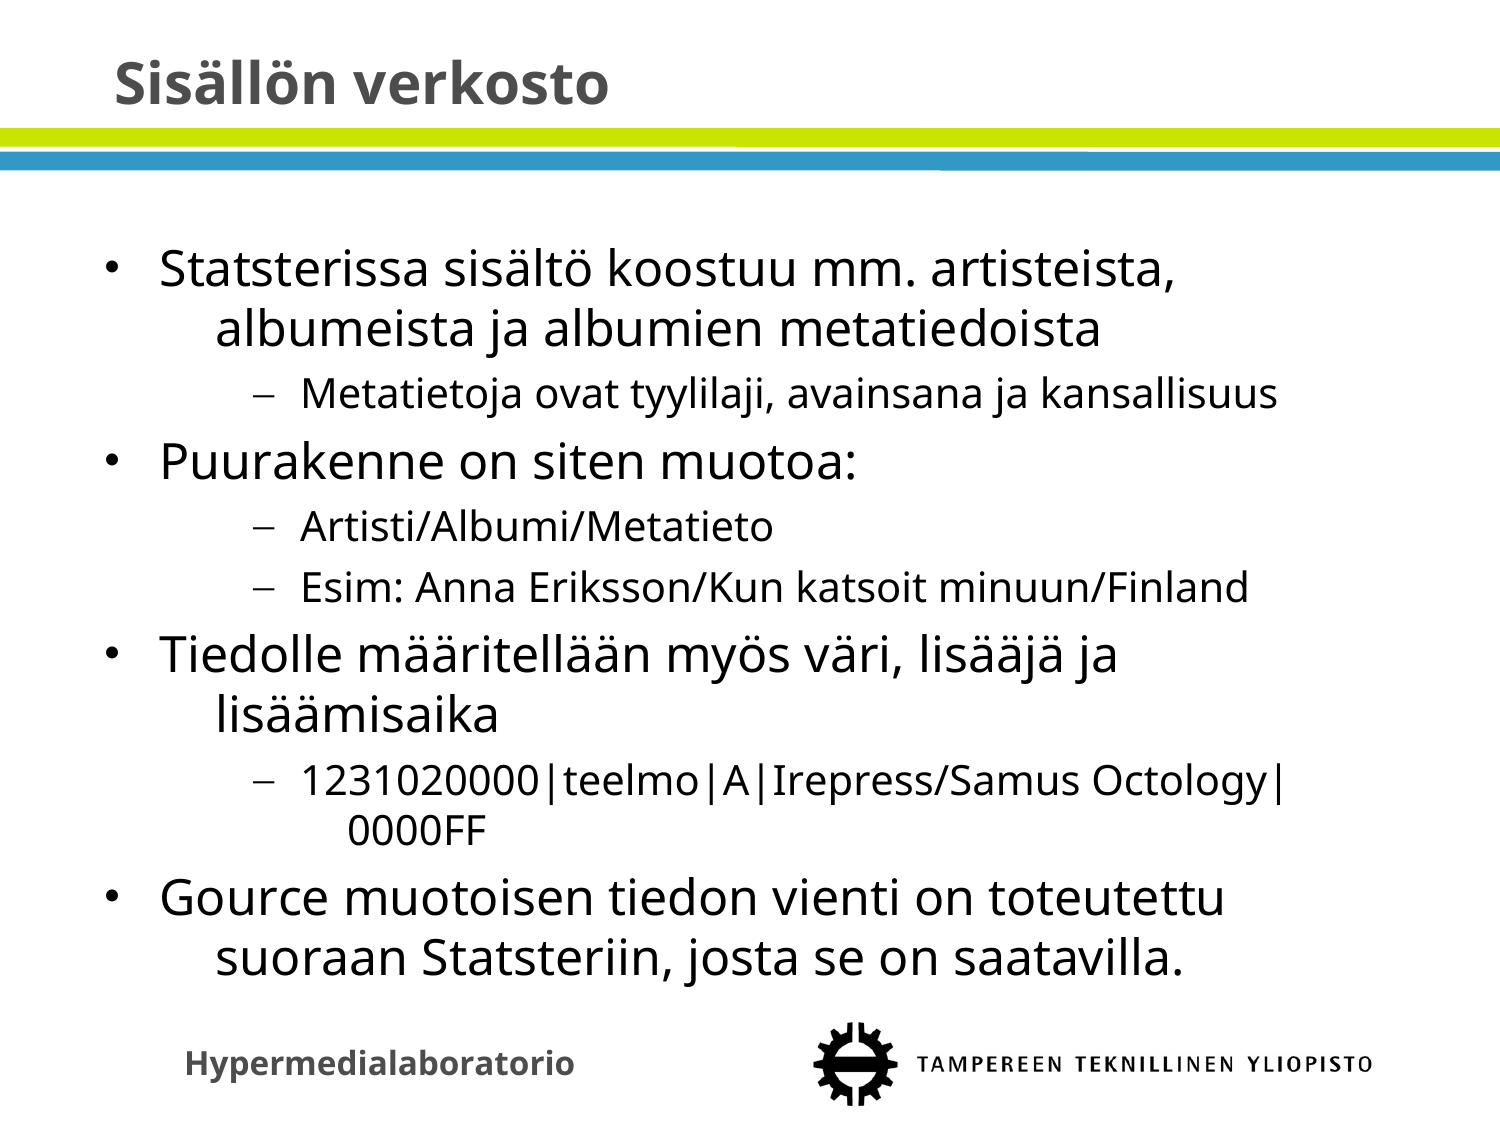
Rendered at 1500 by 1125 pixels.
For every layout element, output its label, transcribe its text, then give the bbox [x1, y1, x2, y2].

title Sisällön verkosto [100, 3, 1100, 159]
picture [813, 1022, 1377, 1106]
list Statsterissa sisältö koostuu mm. artisteista, albumeista ja albumien metatiedoista Metatietoja ovat tyylilaji, avainsana ja kansallisuus Puurakenne on siten muotoa: Artisti/Albumi/Metatieto Esim: Anna Eriksson/Kun katsoit minuun/Finland Tiedolle määritellään myös väri, lisääjä ja lisäämisaika 1231020000|teelmo|A|Irepress/Samus Octology|0000FF Gource muotoisen tiedon vienti on toteutettu suoraan Statsteriin, josta se on saatavilla. [88, 229, 1388, 985]
